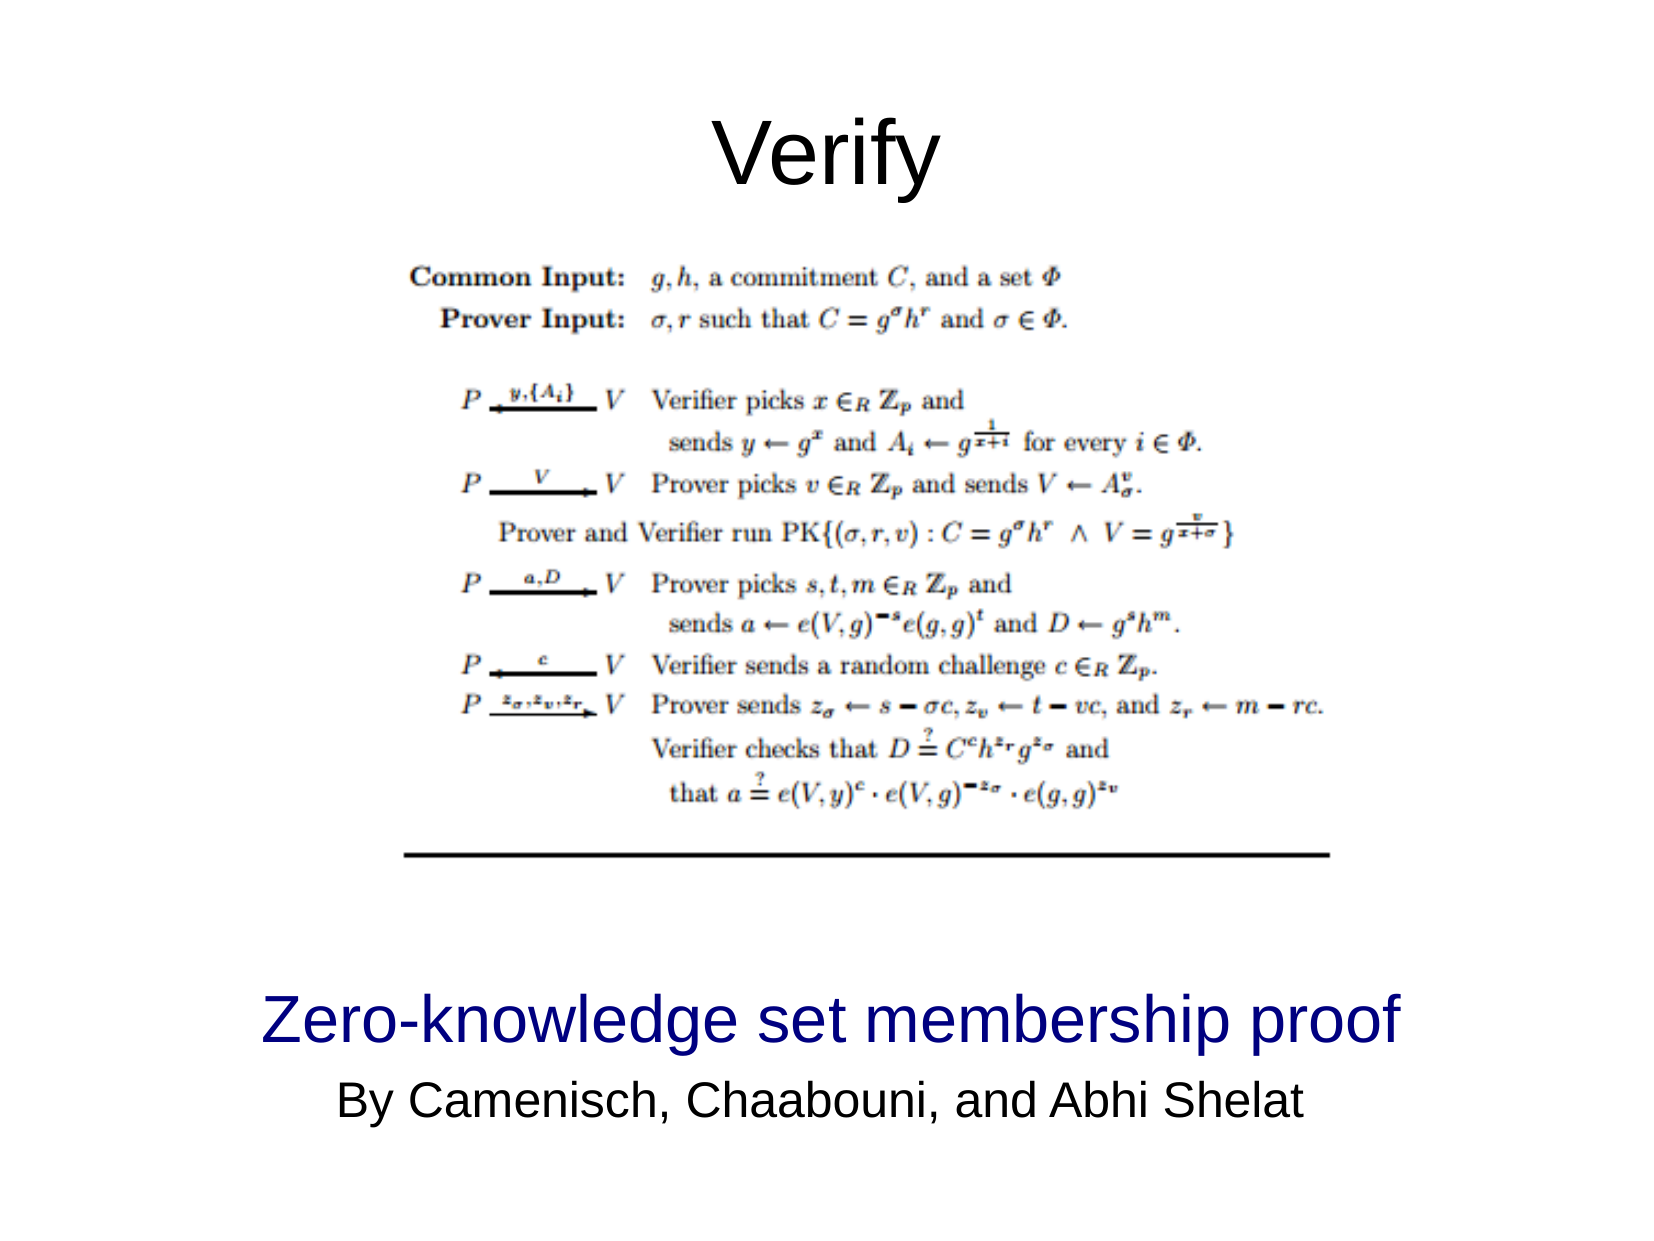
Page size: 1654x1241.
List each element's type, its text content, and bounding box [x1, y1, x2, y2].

text_box Zero-knowledge set membership proof By Camenisch, Chaabouni, and Abhi Shelat [247, 974, 1418, 1139]
picture [324, 264, 1388, 886]
title Verify [82, 49, 1571, 257]
